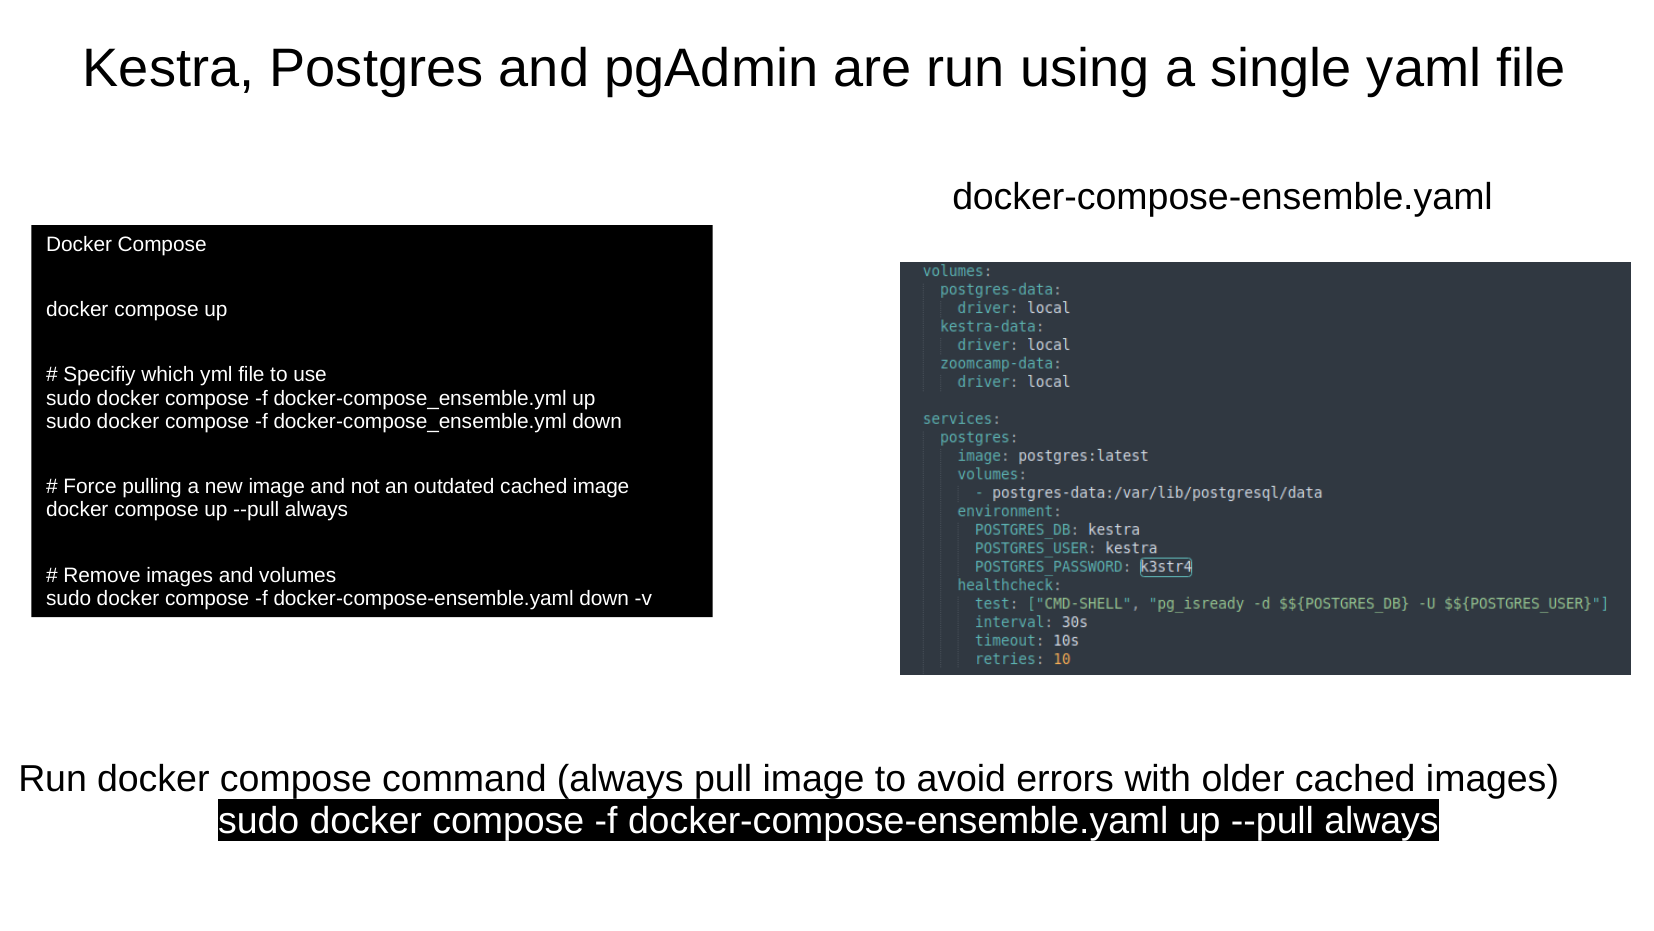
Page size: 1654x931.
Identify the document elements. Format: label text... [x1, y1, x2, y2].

text_box docker-compose-ensemble.yaml [937, 168, 1509, 226]
list Kestra, Postgres and pgAdmin are run using a single yaml file [82, 37, 1571, 113]
text_box Docker Compose docker compose up # Specifiy which yml file to use sudo docker compose -f docker-compose_ensemble.yml up sudo docker compose -f docker-compose_ensemble.yml down # Force pulling a new image and not an outdated cached image docker compose up --pull always # Remove images and volumes sudo docker compose -f docker-compose-ensemble.yaml down -v [31, 225, 713, 618]
picture [900, 262, 1631, 676]
text_box Run docker compose command (always pull image to avoid errors with older cached images) sudo docker compose -f docker-compose-ensemble.yaml up --pull always [3, 750, 1654, 891]
